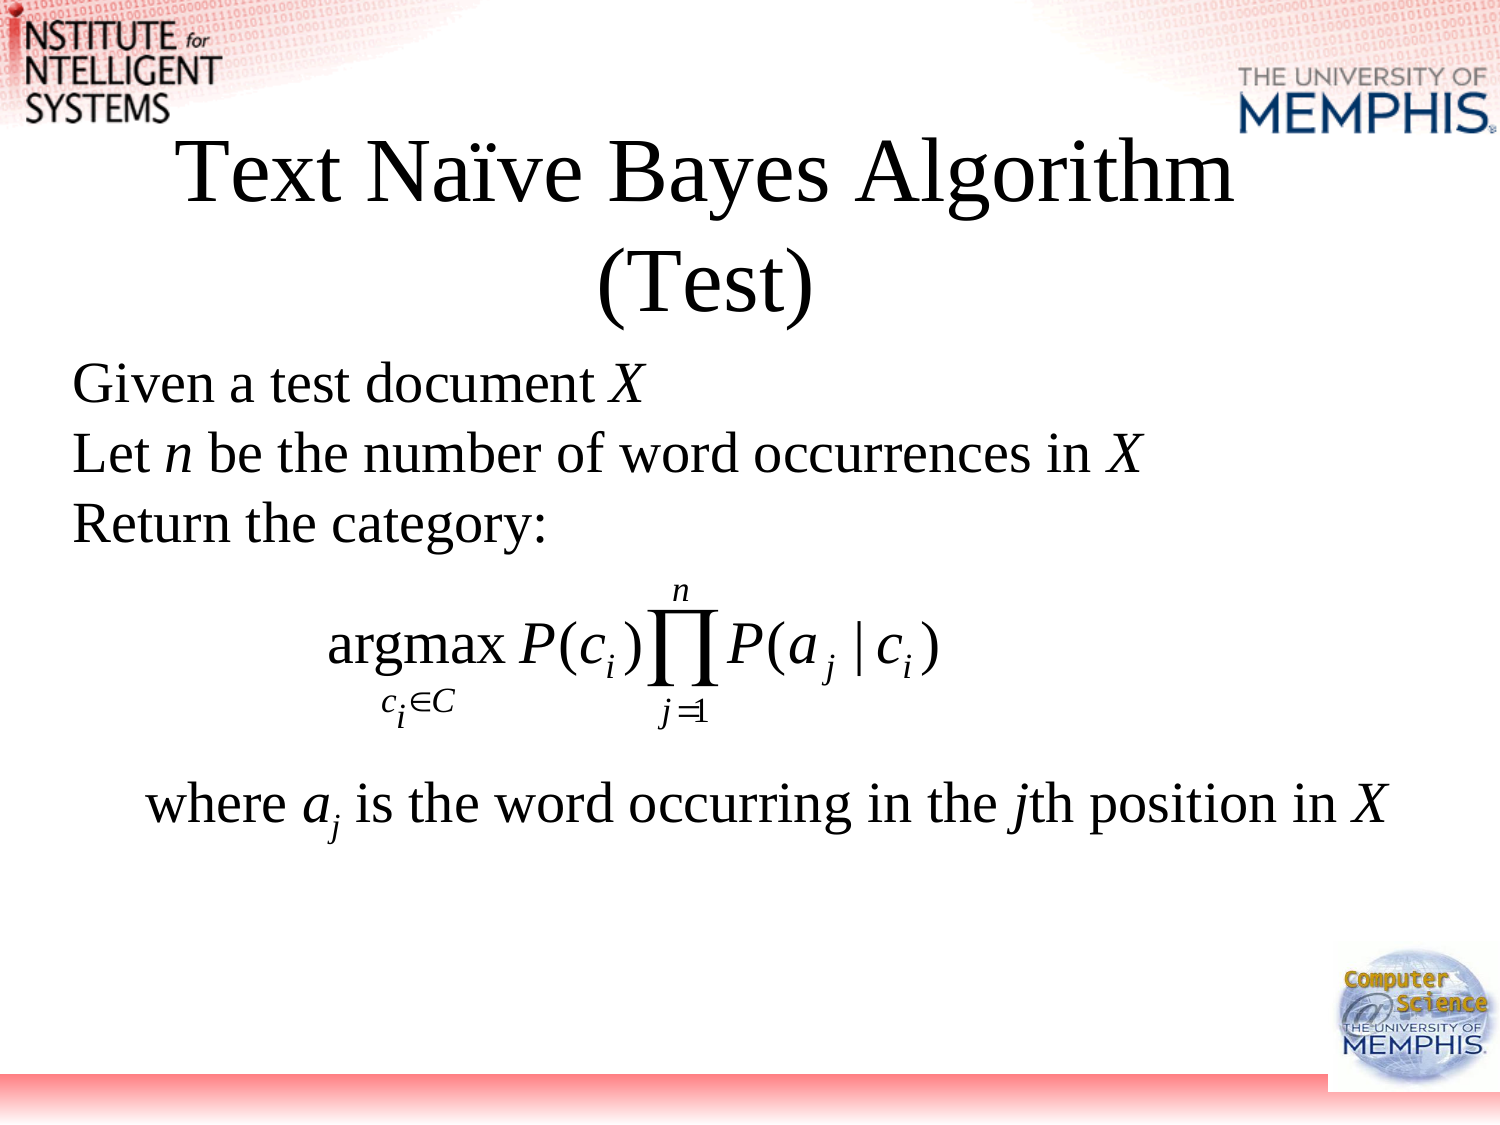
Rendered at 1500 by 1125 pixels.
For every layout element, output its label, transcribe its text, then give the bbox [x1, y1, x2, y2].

text_box Given a test document X Let n be the number of word occurrences in X Return the category: where aj is the word occurring in the jth position in X [58, 336, 1403, 902]
picture [0, 0, 501, 132]
chart [319, 563, 950, 745]
title Text Naïve Bayes Algorithm (Test) [31, 102, 1382, 338]
picture [1012, 0, 1500, 141]
picture [1328, 941, 1500, 1092]
